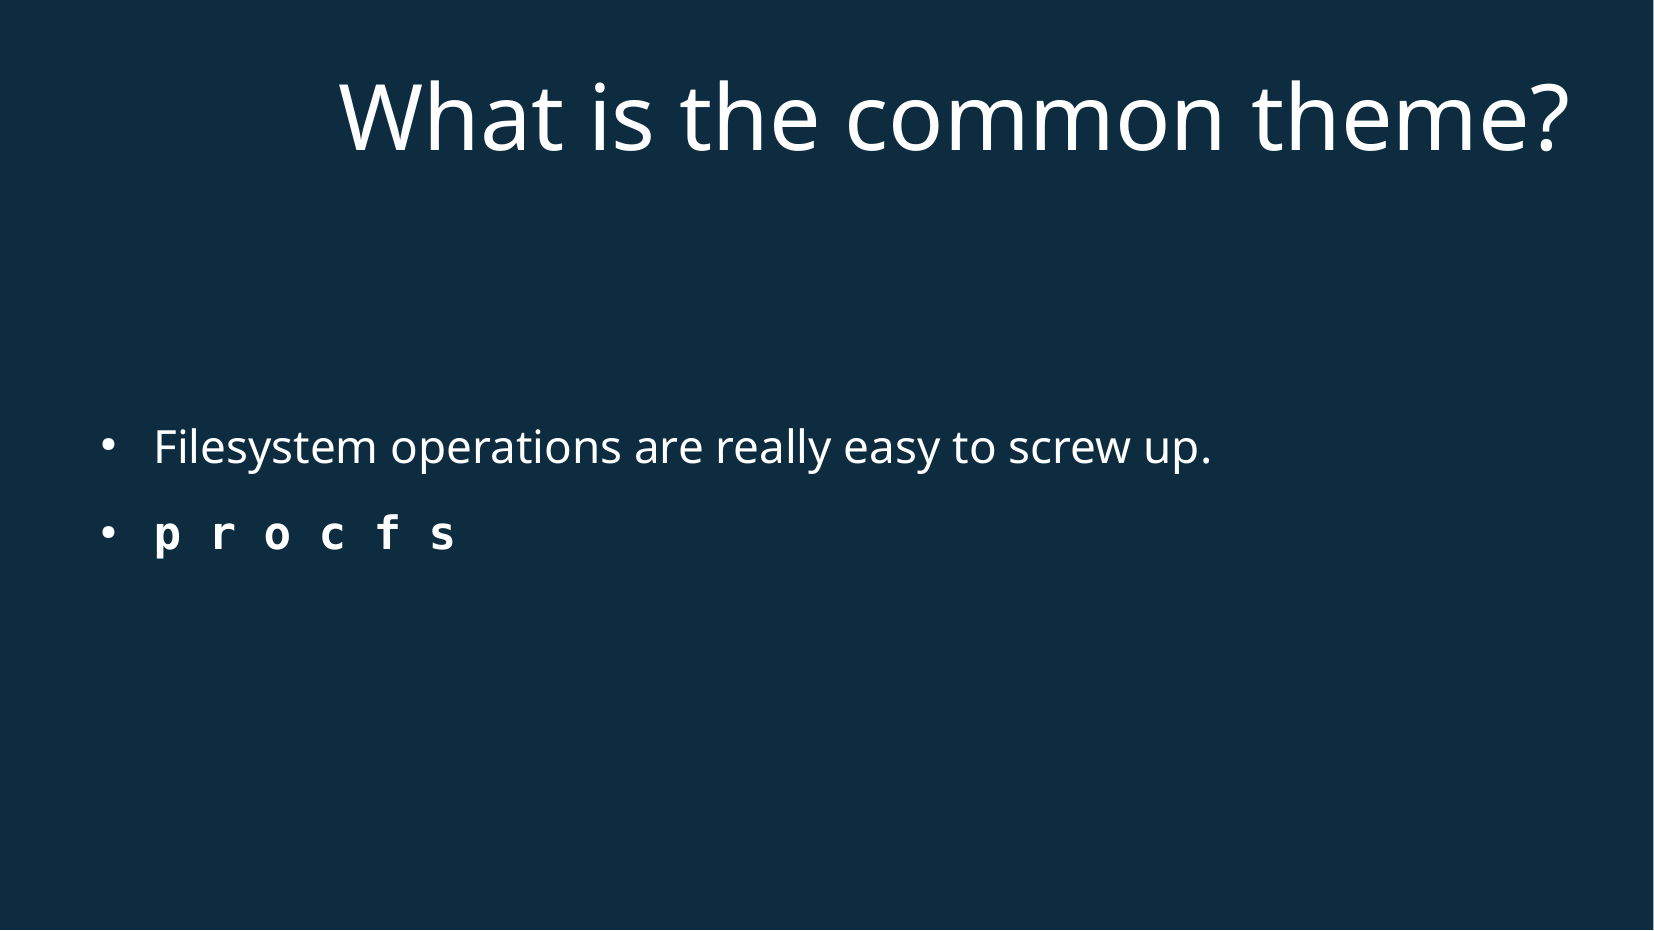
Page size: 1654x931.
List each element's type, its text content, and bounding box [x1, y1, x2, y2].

title What is the common theme? [82, 37, 1571, 193]
list Filesystem operations are really easy to screw up. p r o c f s [82, 217, 1571, 758]
